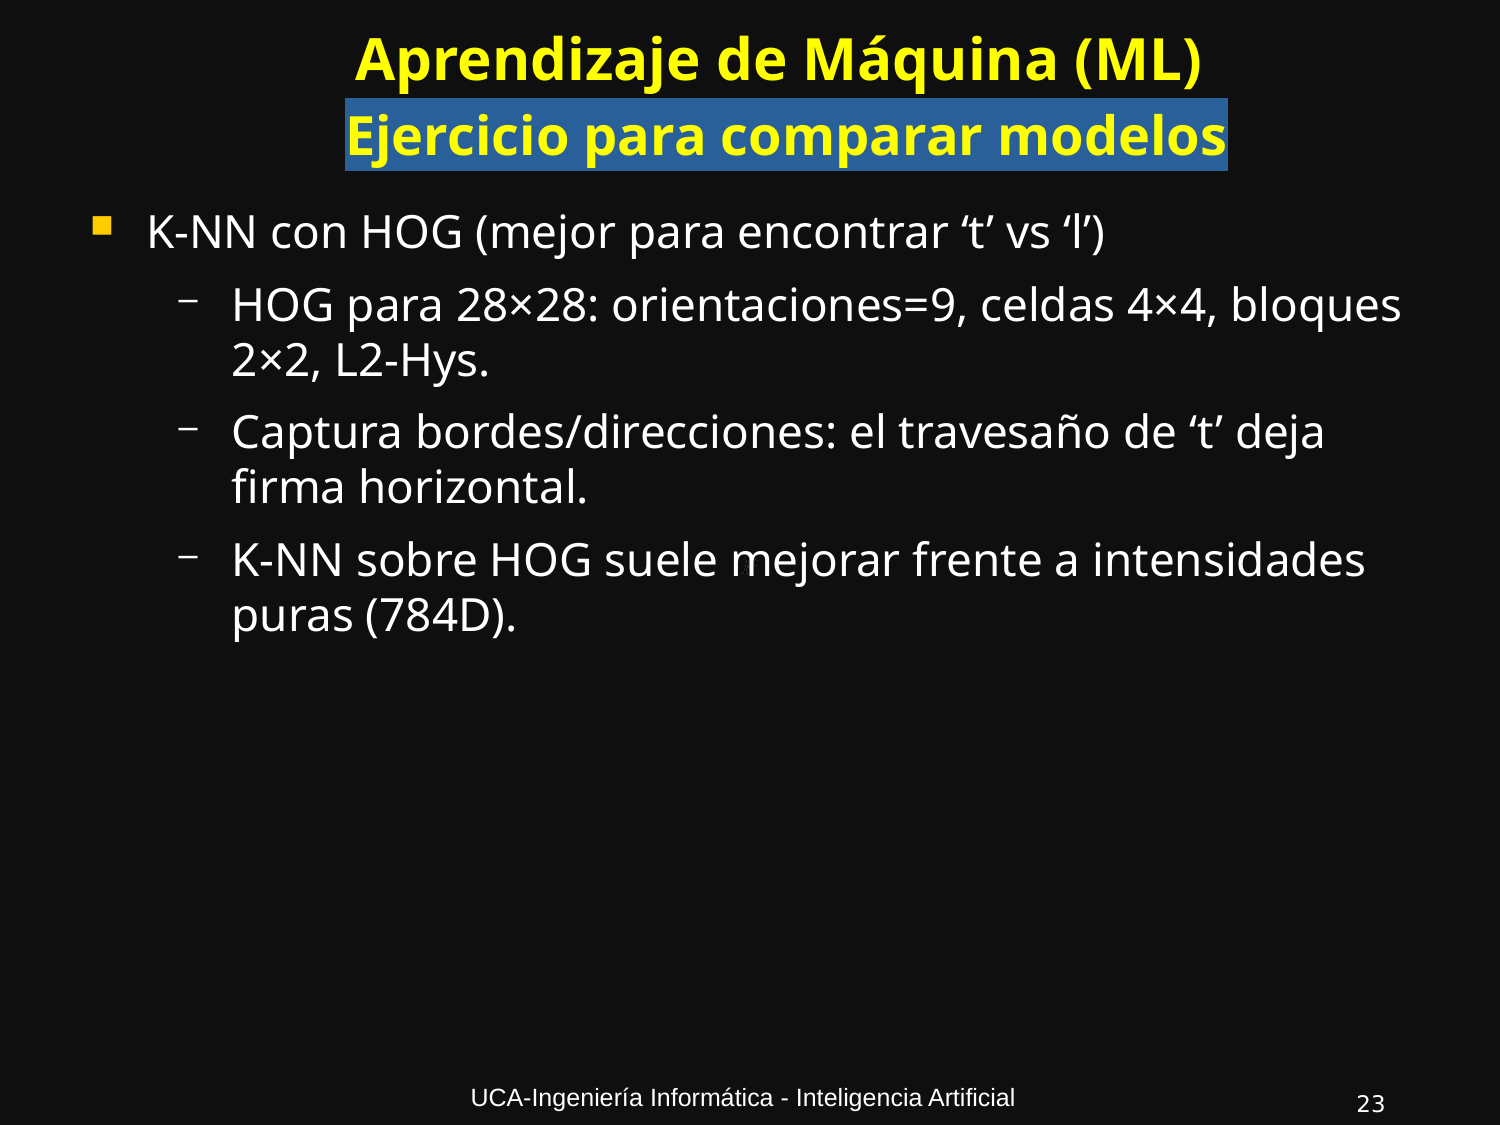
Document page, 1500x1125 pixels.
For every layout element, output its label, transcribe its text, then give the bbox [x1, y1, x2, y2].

text_box K-NN con HOG (mejor para encontrar ‘t’ vs ‘l’) HOG para 28×28: orientaciones=9, celdas 4×4, bloques 2×2, L2-Hys. Captura bordes/direcciones: el travesaño de ‘t’ deja firma horizontal. K-NN sobre HOG suele mejorar frente a intensidades puras (784D). [75, 195, 1426, 1051]
title Aprendizaje de Máquina (ML) Ejercicio para comparar modelos [75, 38, 1463, 152]
